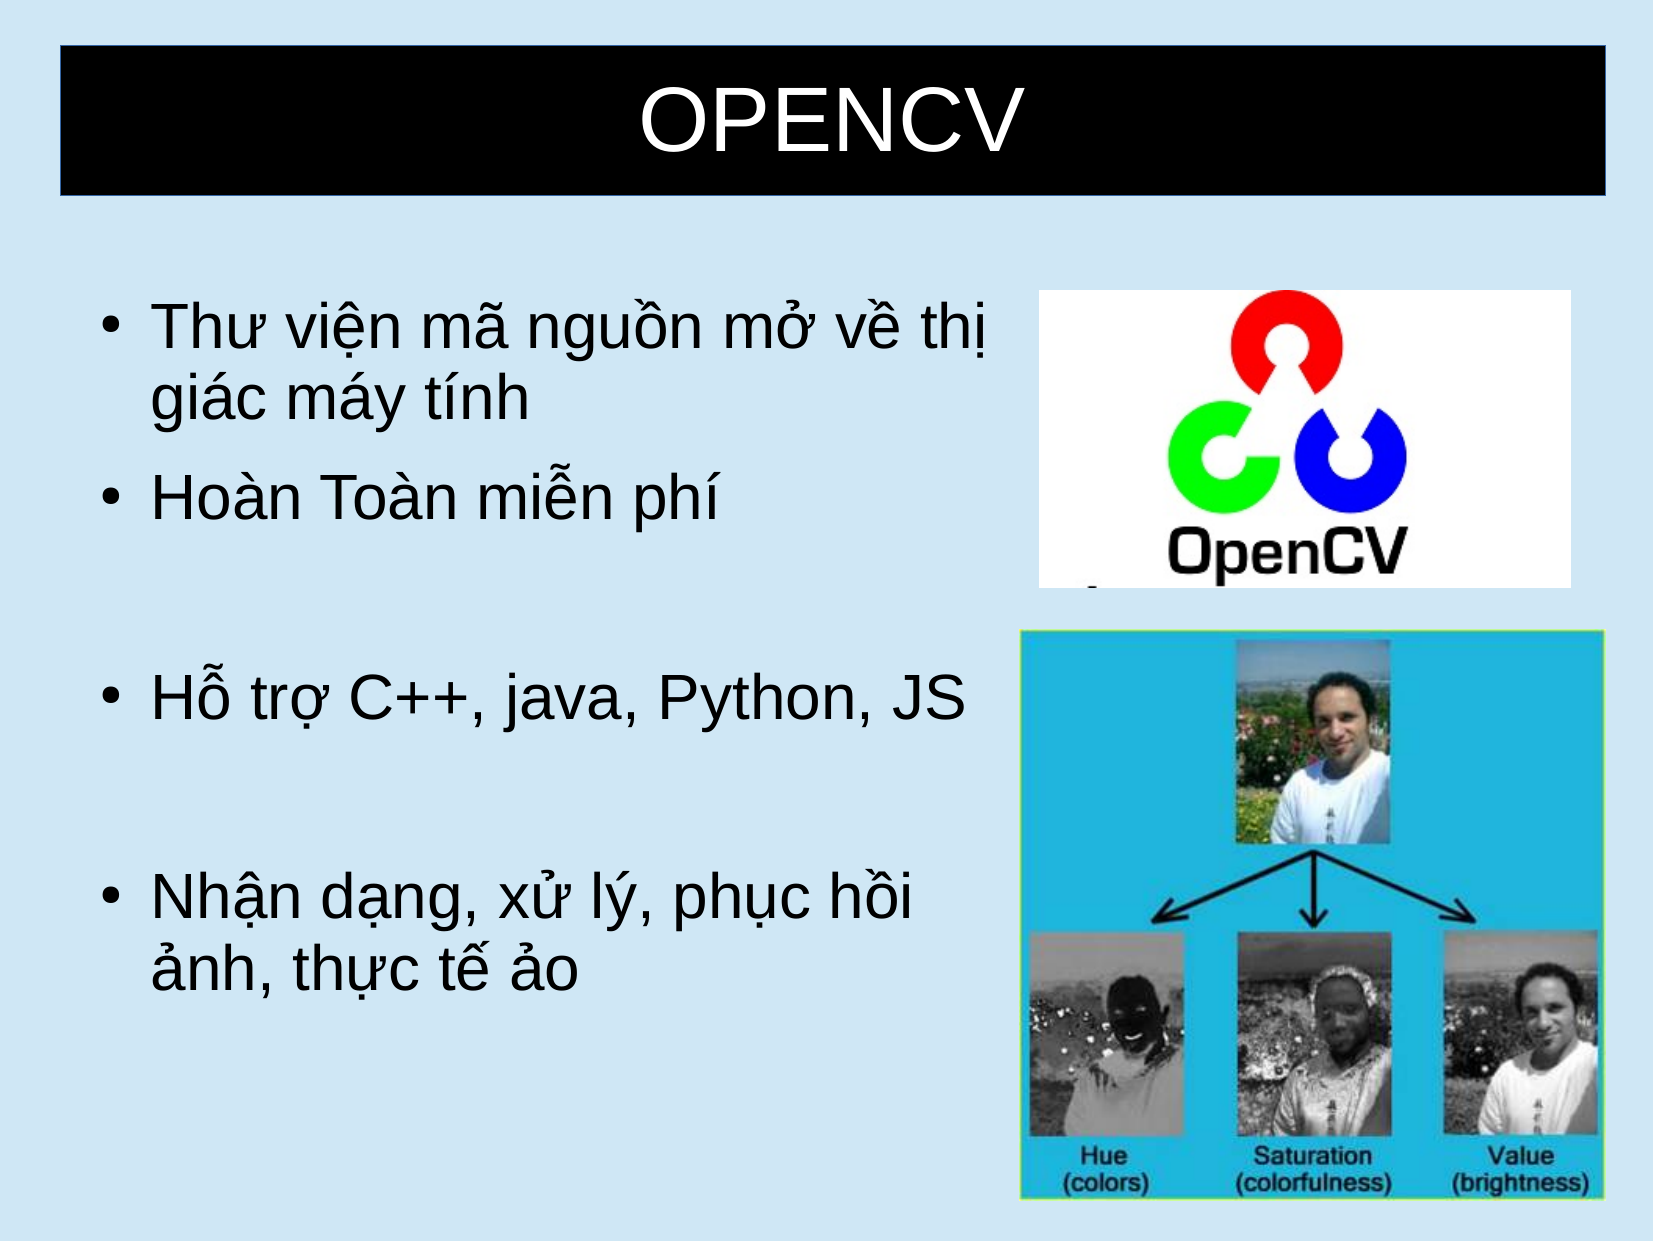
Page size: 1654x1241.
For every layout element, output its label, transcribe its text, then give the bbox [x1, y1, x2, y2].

picture [1019, 629, 1606, 1201]
list Thư viện mã nguồn mở về thị giác máy tính Hoàn Toàn miễn phí Hỗ trợ C++, java, Python, JS Nhận dạng, xử lý, phục hồi ảnh, thực tế ảo [82, 290, 1040, 1010]
text_box OPENCV [60, 45, 1606, 196]
picture [1039, 290, 1571, 588]
